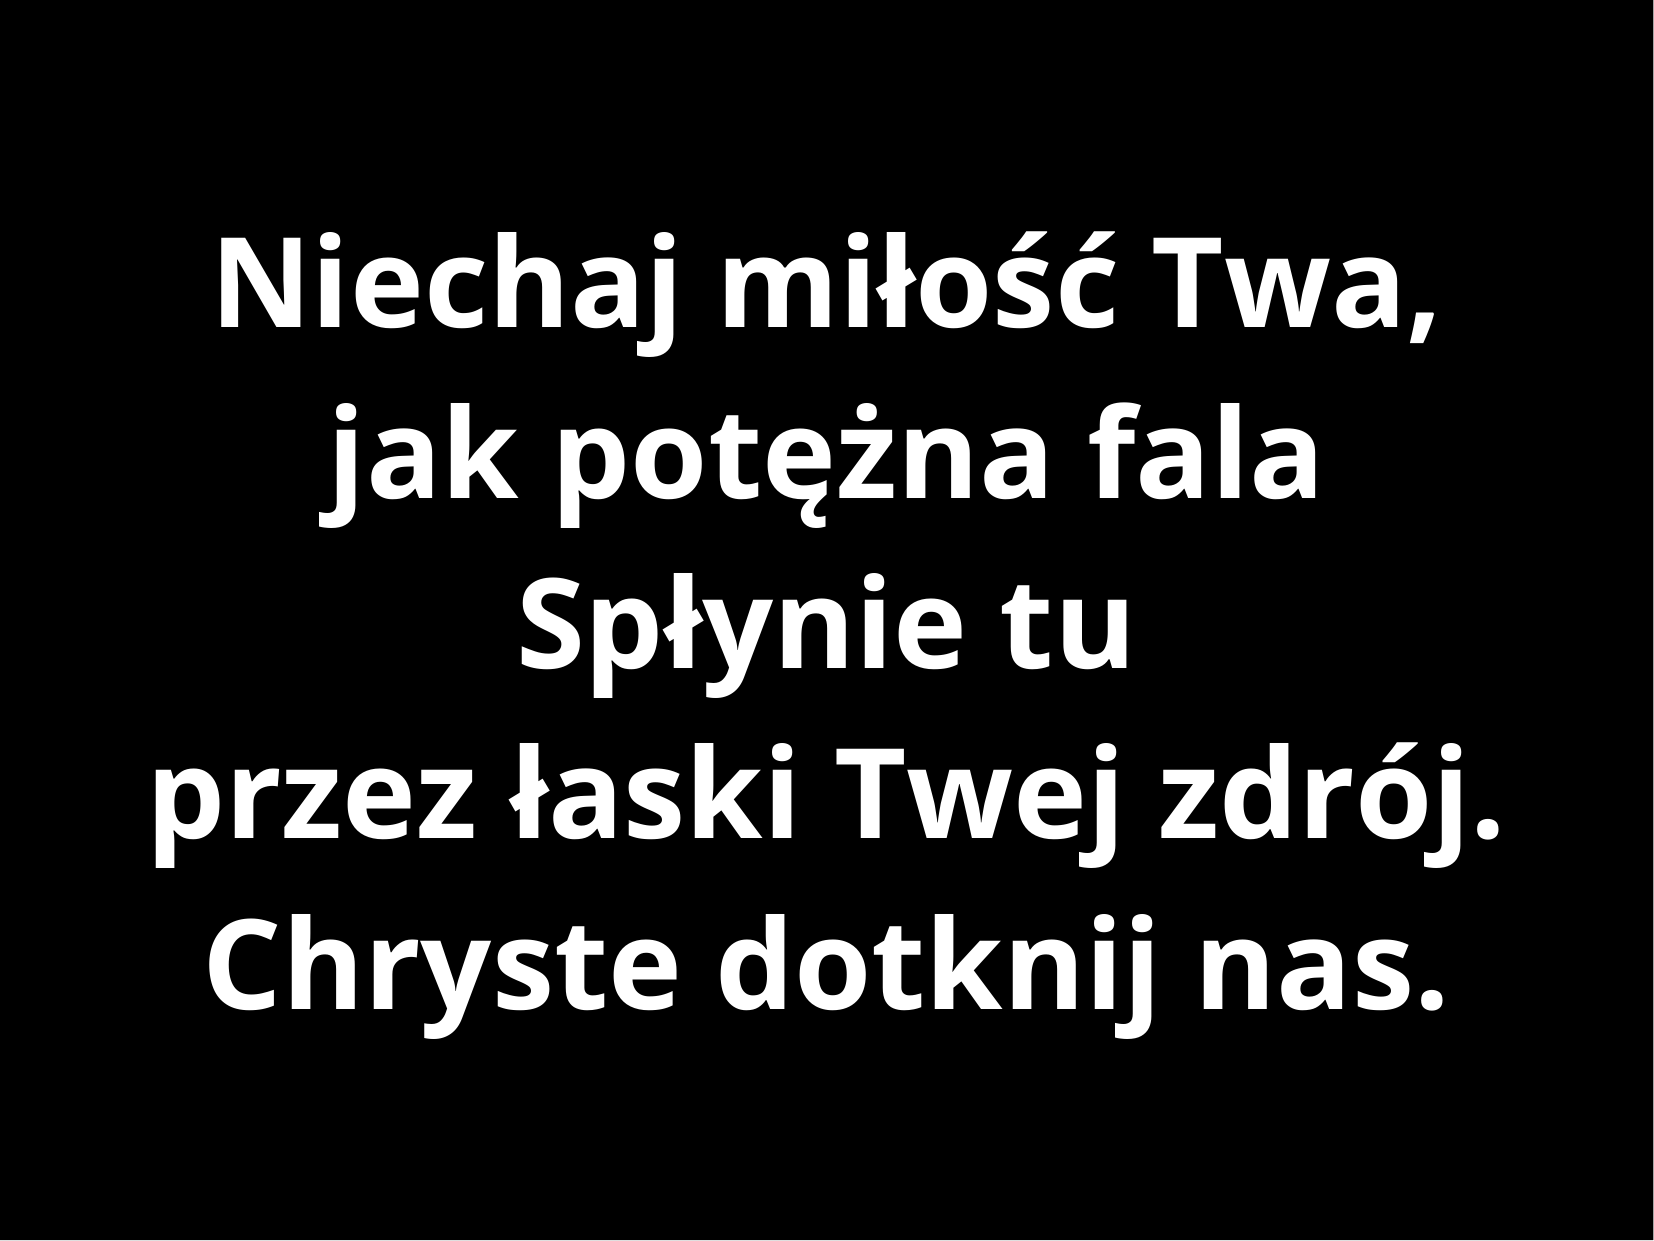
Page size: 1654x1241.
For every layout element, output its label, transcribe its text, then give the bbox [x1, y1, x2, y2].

title Niechaj miłość Twa, jak potężna fala Spłynie tu przez łaski Twej zdrój. Chryste dotknij nas. [0, 0, 1654, 1241]
